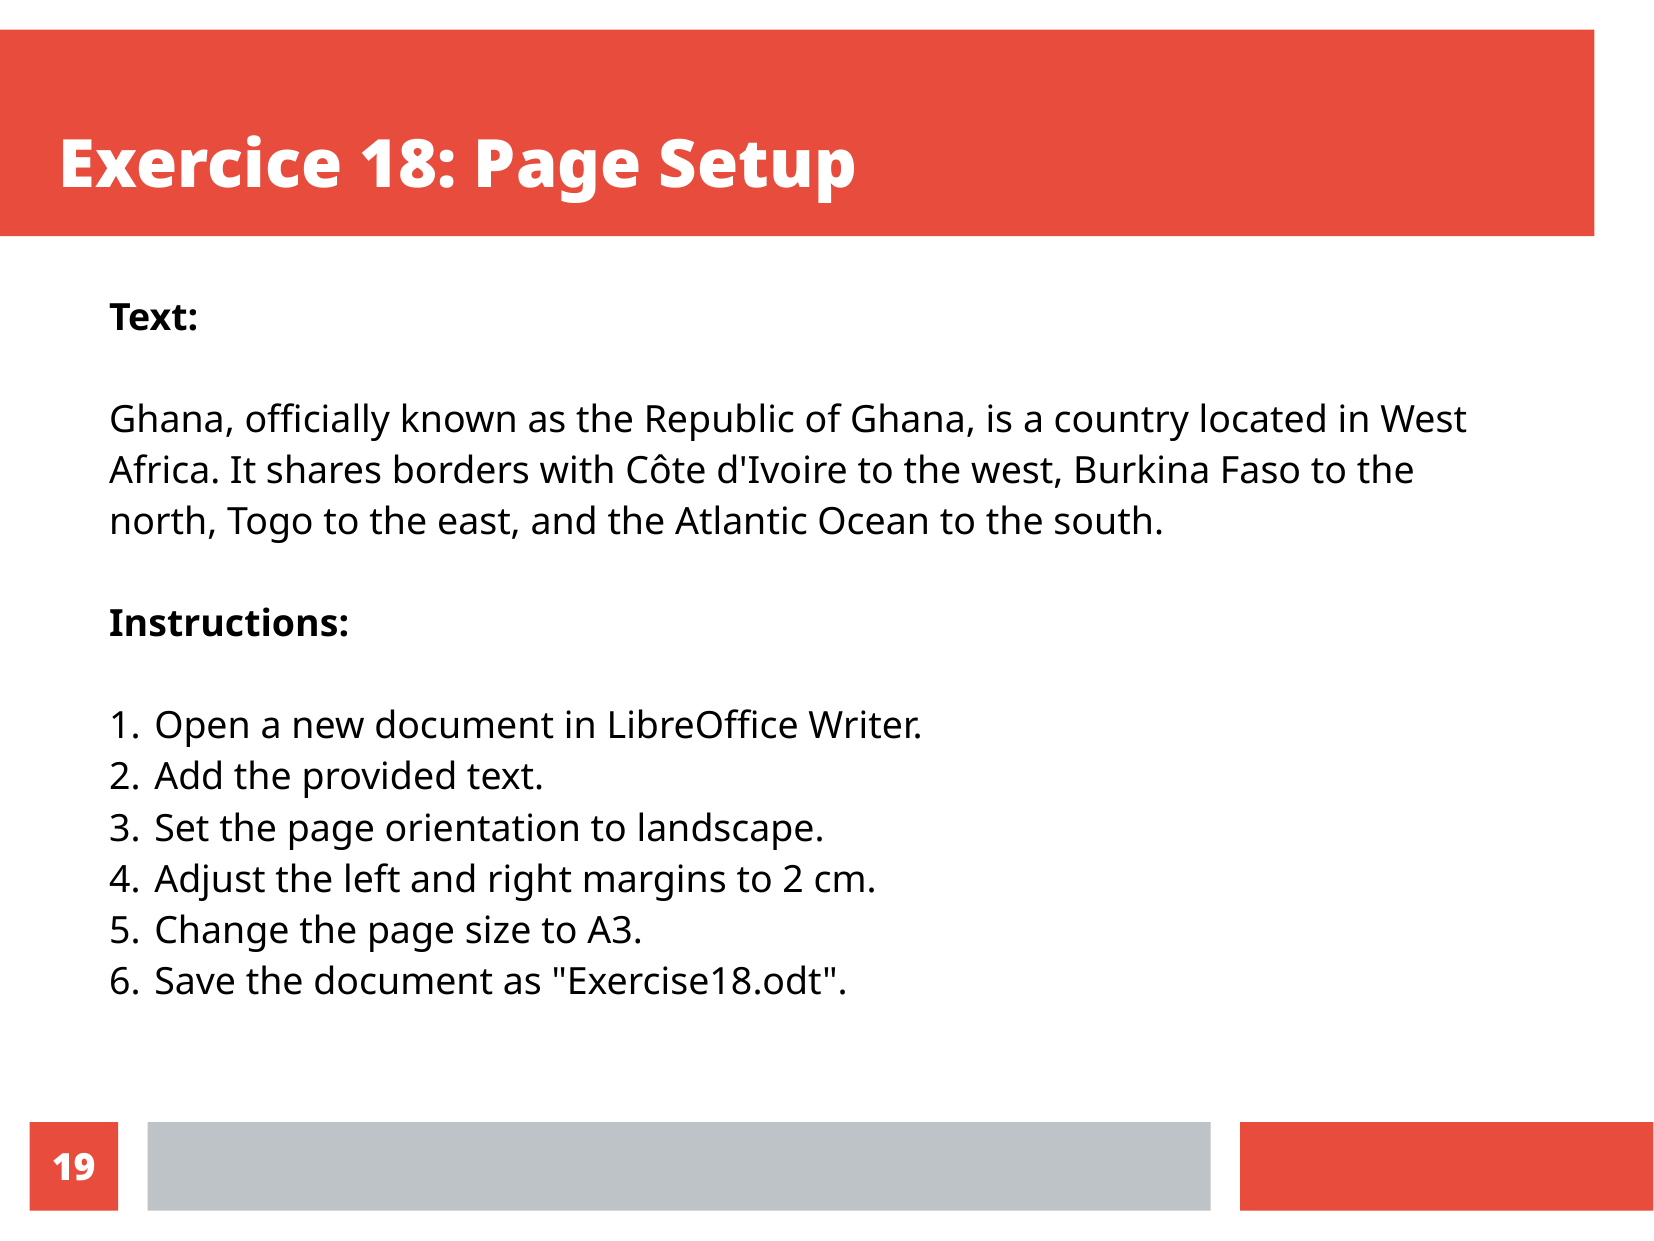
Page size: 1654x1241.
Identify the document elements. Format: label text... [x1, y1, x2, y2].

text_box Text: Ghana, officially known as the Republic of Ghana, is a country located in West Africa. It shares borders with Côte d'Ivoire to the west, Burkina Faso to the north, Togo to the east, and the Atlantic Ocean to the south. Instructions: Open a new document in LibreOffice Writer. Add the provided text. Set the page orientation to landscape. Adjust the left and right margins to 2 cm. Change the page size to A3. Save the document as "Exercise18.odt". [94, 283, 1548, 908]
title Exercice 18: Page Setup [59, 59, 1595, 207]
